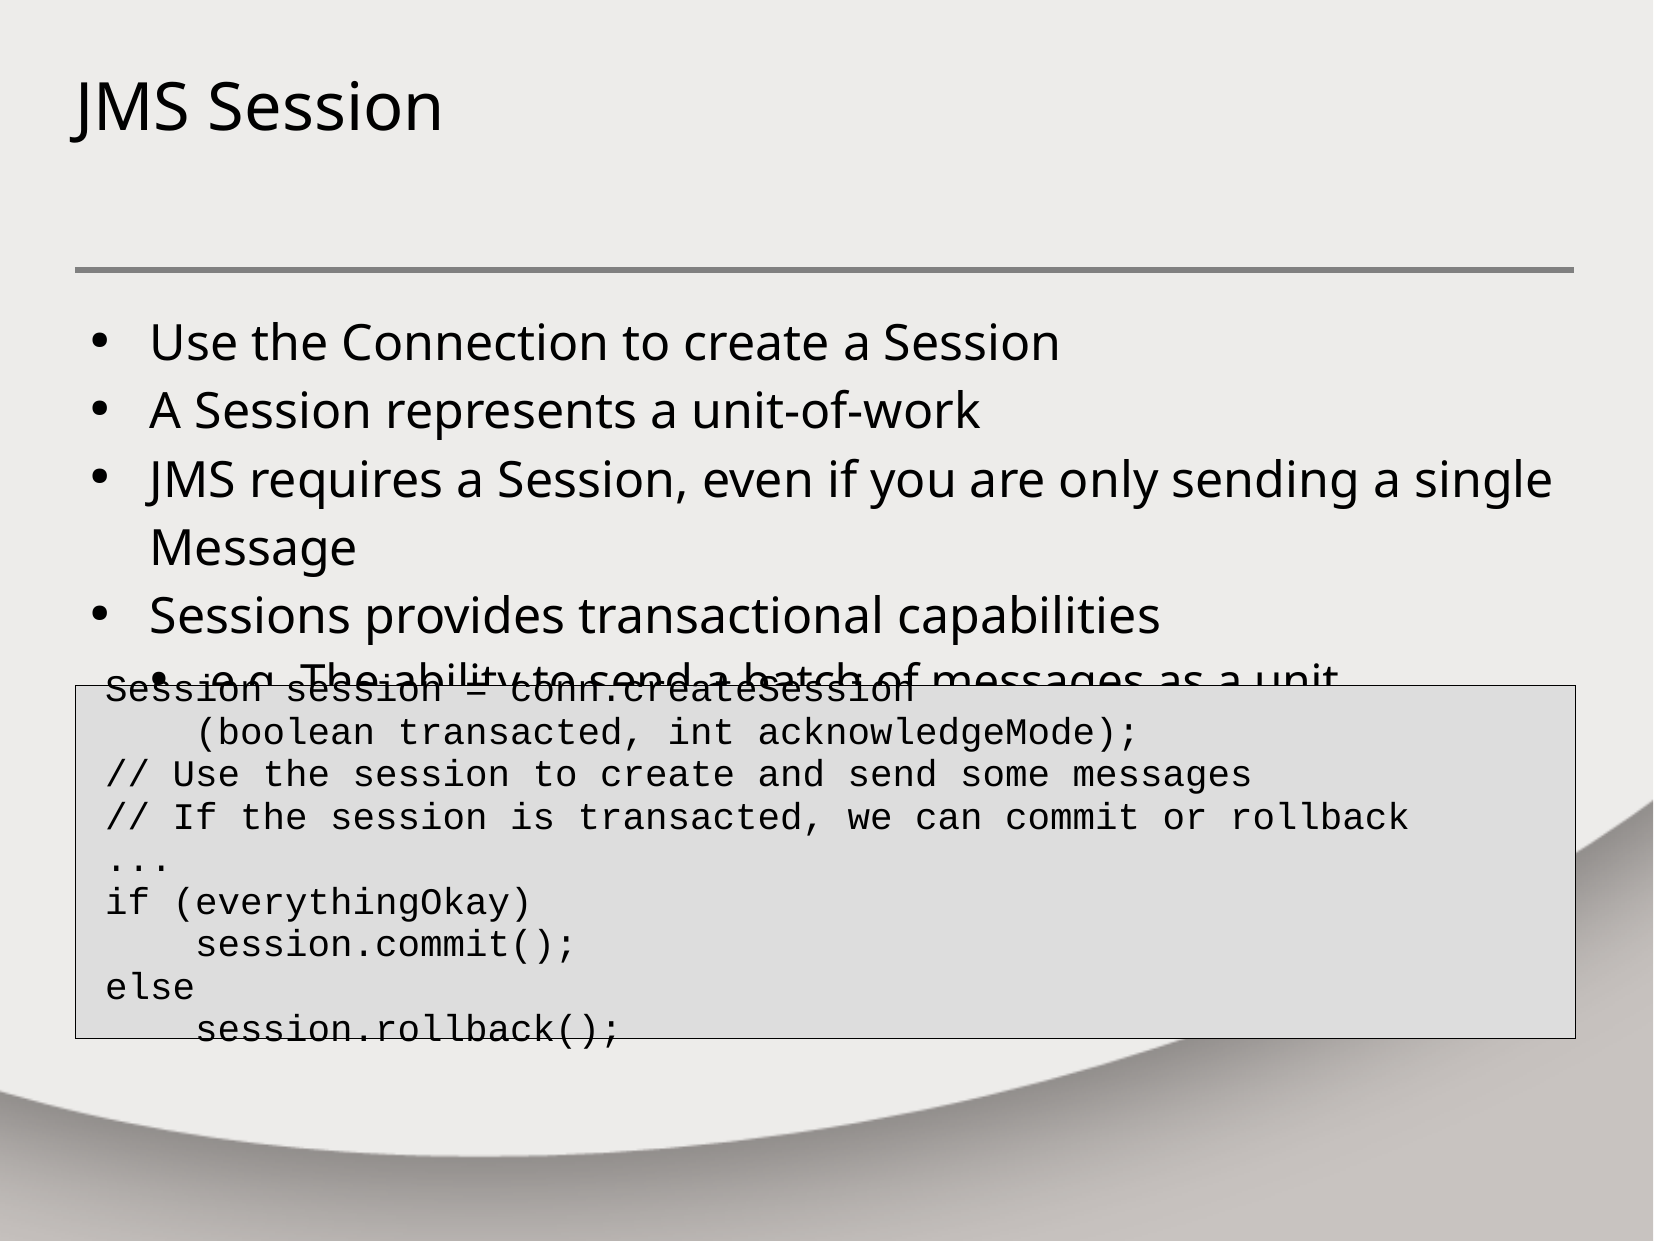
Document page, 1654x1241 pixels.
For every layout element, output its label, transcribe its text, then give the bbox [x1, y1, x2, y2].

text_box Session session = conn.createSession (boolean transacted, int acknowledgeMode); // Use the session to create and send some messages // If the session is transacted, we can commit or rollback ... if (everythingOkay) session.commit(); else session.rollback(); [75, 685, 1576, 1039]
text_box Use the Connection to create a Session A Session represents a unit-of-work JMS requires a Session, even if you are only sending a single Message Sessions provides transactional capabilities e.g. The ability to send a batch of messages as a unit [75, 299, 1575, 685]
text_box Use the Connection to create a Session A Session represents a unit-of-work JMS requires a Session, even if you are only sending a single Message Sessions provides transactional capabilities e.g. The ability to send a batch of messages as a unit [75, 1039, 1575, 1163]
picture [0, 0, 1654, 1241]
title JMS Session [75, 75, 1576, 226]
